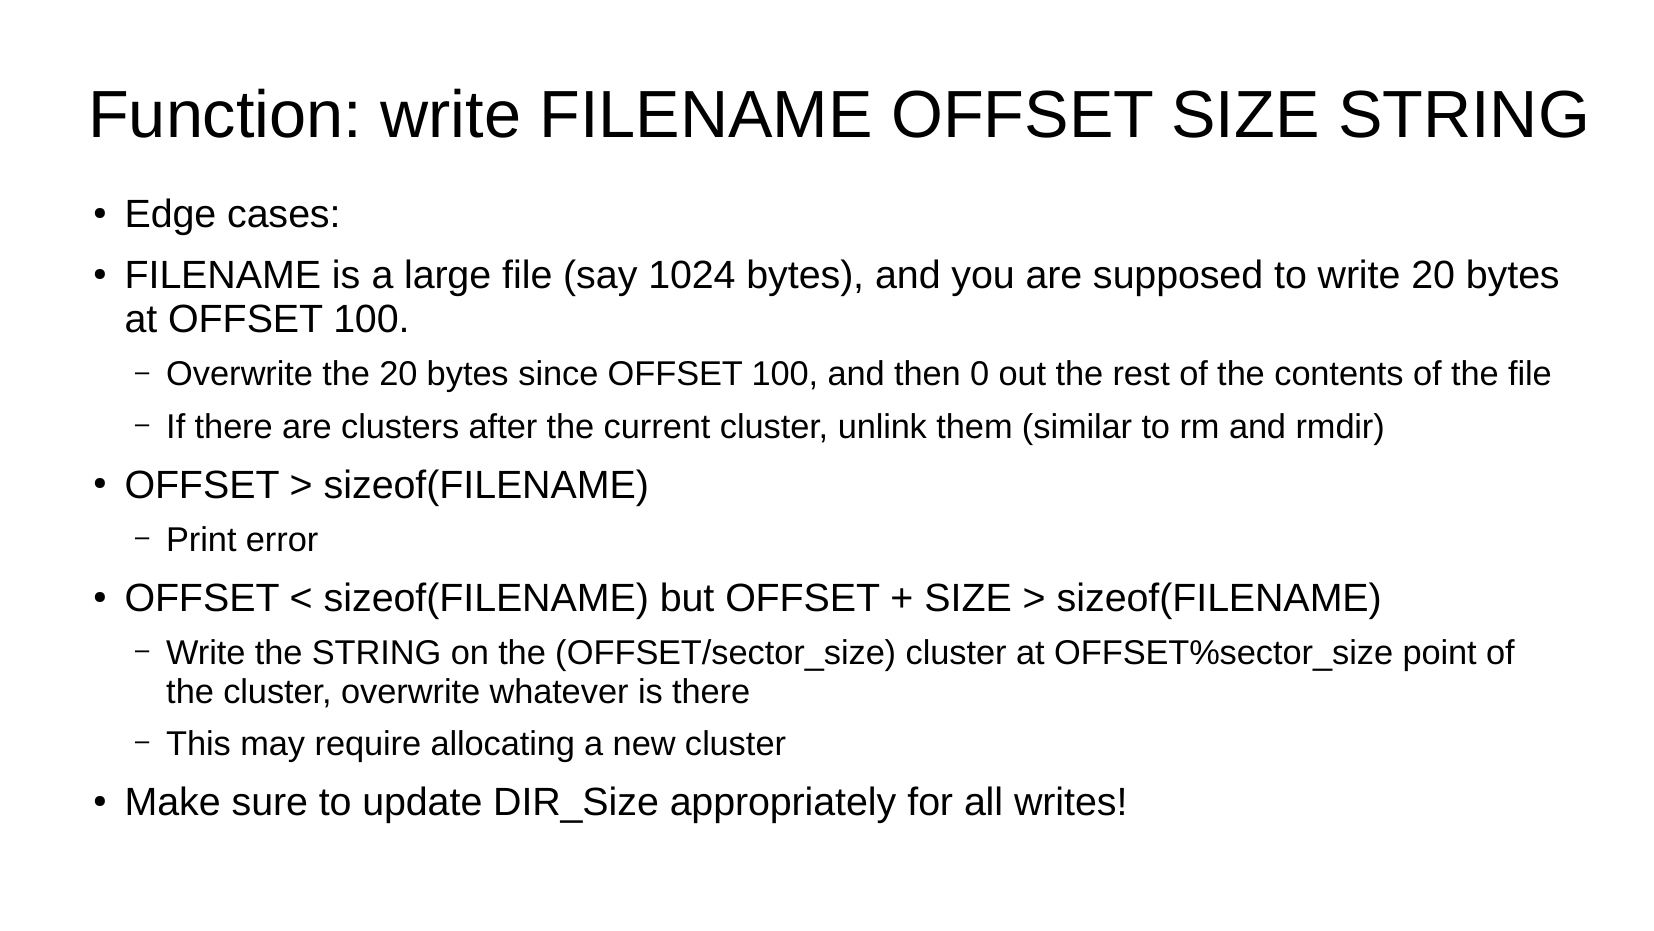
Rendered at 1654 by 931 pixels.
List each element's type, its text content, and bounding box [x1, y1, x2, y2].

title Function: write FILENAME OFFSET SIZE STRING [45, 37, 1636, 193]
list Edge cases: FILENAME is a large file (say 1024 bytes), and you are supposed to write 20 bytes at OFFSET 100. Overwrite the 20 bytes since OFFSET 100, and then 0 out the rest of the contents of the file If there are clusters after the current cluster, unlink them (similar to rm and rmdir) OFFSET > sizeof(FILENAME) Print error OFFSET < sizeof(FILENAME) but OFFSET + SIZE > sizeof(FILENAME) Write the STRING on the (OFFSET/sector_size) cluster at OFFSET%sector_size point of the cluster, overwrite whatever is there This may require allocating a new cluster Make sure to update DIR_Size appropriately for all writes! [82, 193, 1571, 871]
